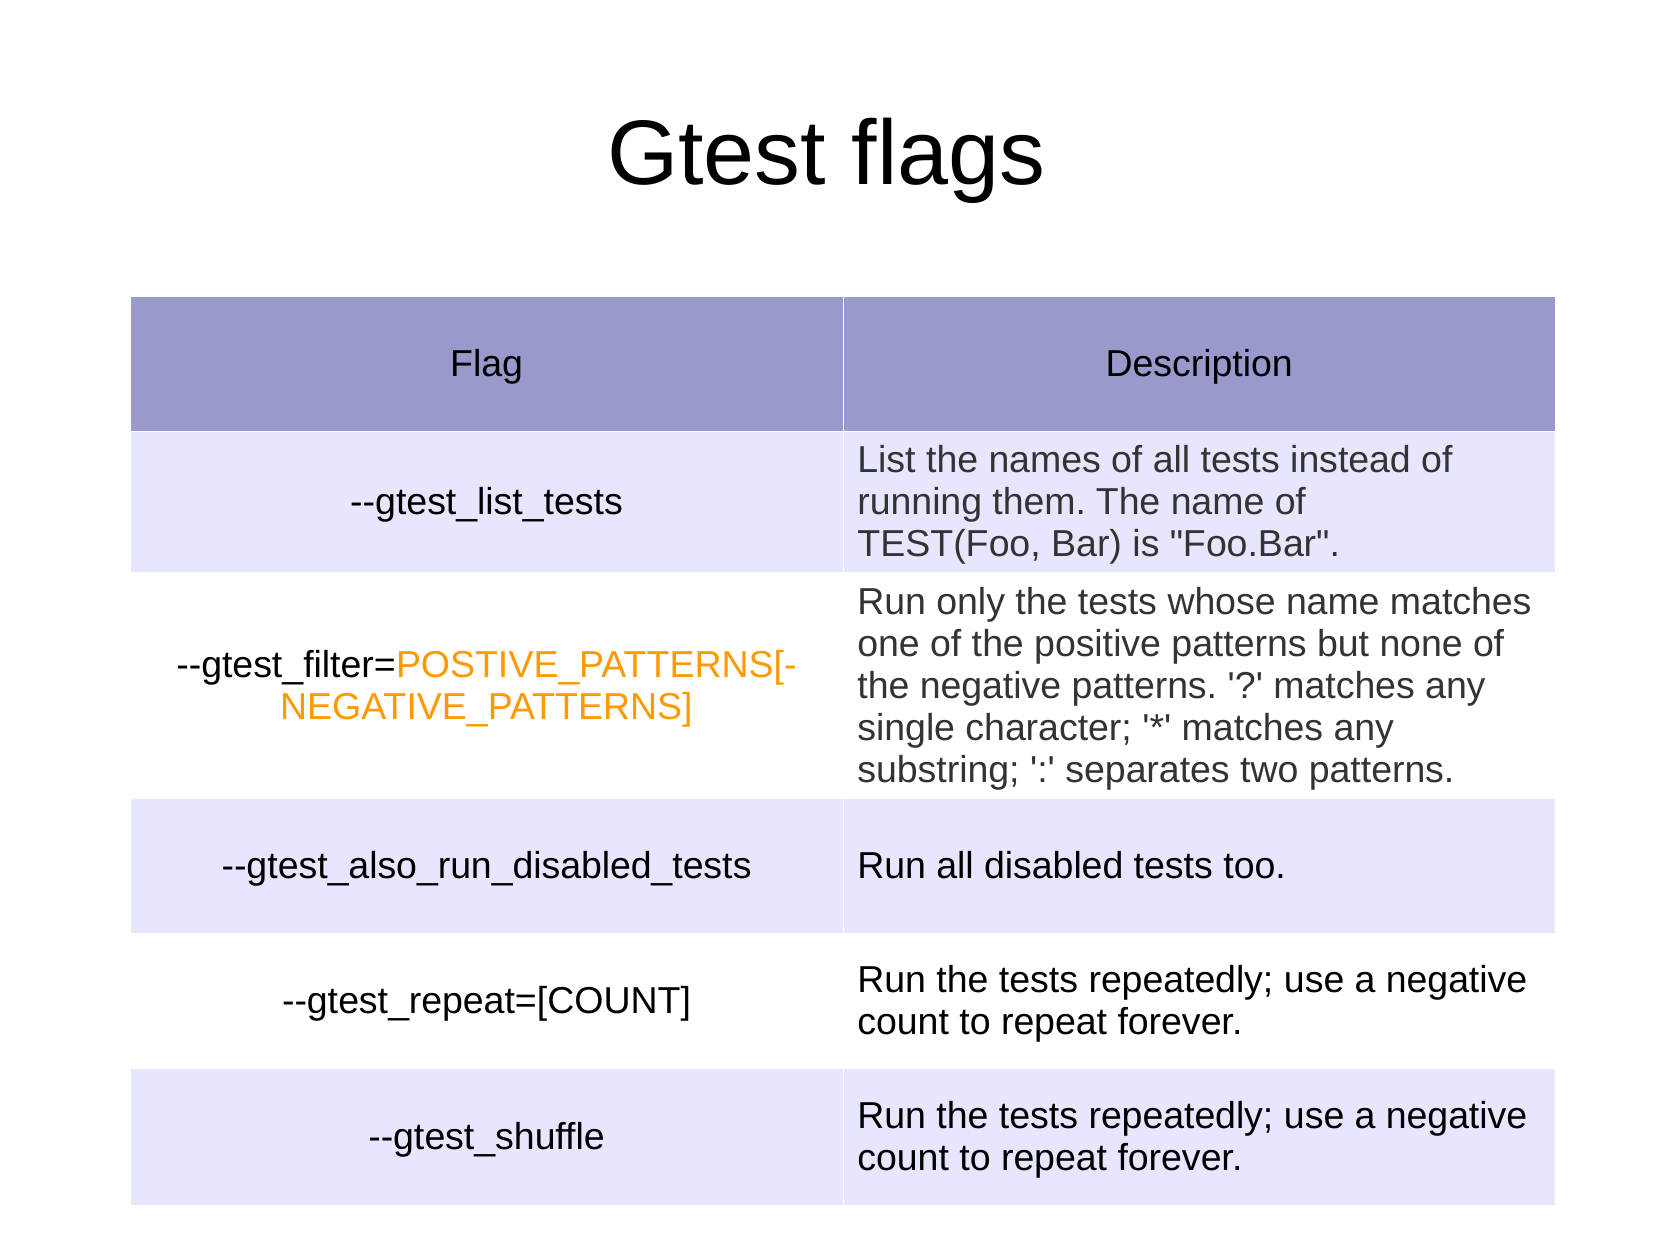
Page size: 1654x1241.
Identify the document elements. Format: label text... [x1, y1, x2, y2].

table_header Description [844, 297, 1555, 431]
table_cell Run all disabled tests too. [844, 799, 1555, 933]
table_header Flag [131, 297, 843, 431]
table_cell Run the tests repeatedly; use a negative count to repeat forever. [844, 934, 1555, 1068]
table_cell --gtest_list_tests [131, 432, 843, 572]
table_cell --gtest_also_run_disabled_tests [131, 799, 843, 933]
table_cell Run the tests repeatedly; use a negative count to repeat forever. [844, 1069, 1555, 1205]
table_cell --gtest_filter=POSTIVE_PATTERNS[-NEGATIVE_PATTERNS] [131, 573, 843, 798]
title Gtest flags [82, 49, 1571, 257]
table_cell List the names of all tests instead of running them. The name of TEST(Foo, Bar) is "Foo.Bar". [844, 432, 1555, 572]
table_cell --gtest_repeat=[COUNT] [131, 934, 843, 1068]
table_cell Run only the tests whose name matches one of the positive patterns but none of the negative patterns. '?' matches any single character; '*' matches any substring; ':' separates two patterns. [844, 573, 1555, 798]
table_cell --gtest_shuffle [131, 1069, 843, 1205]
